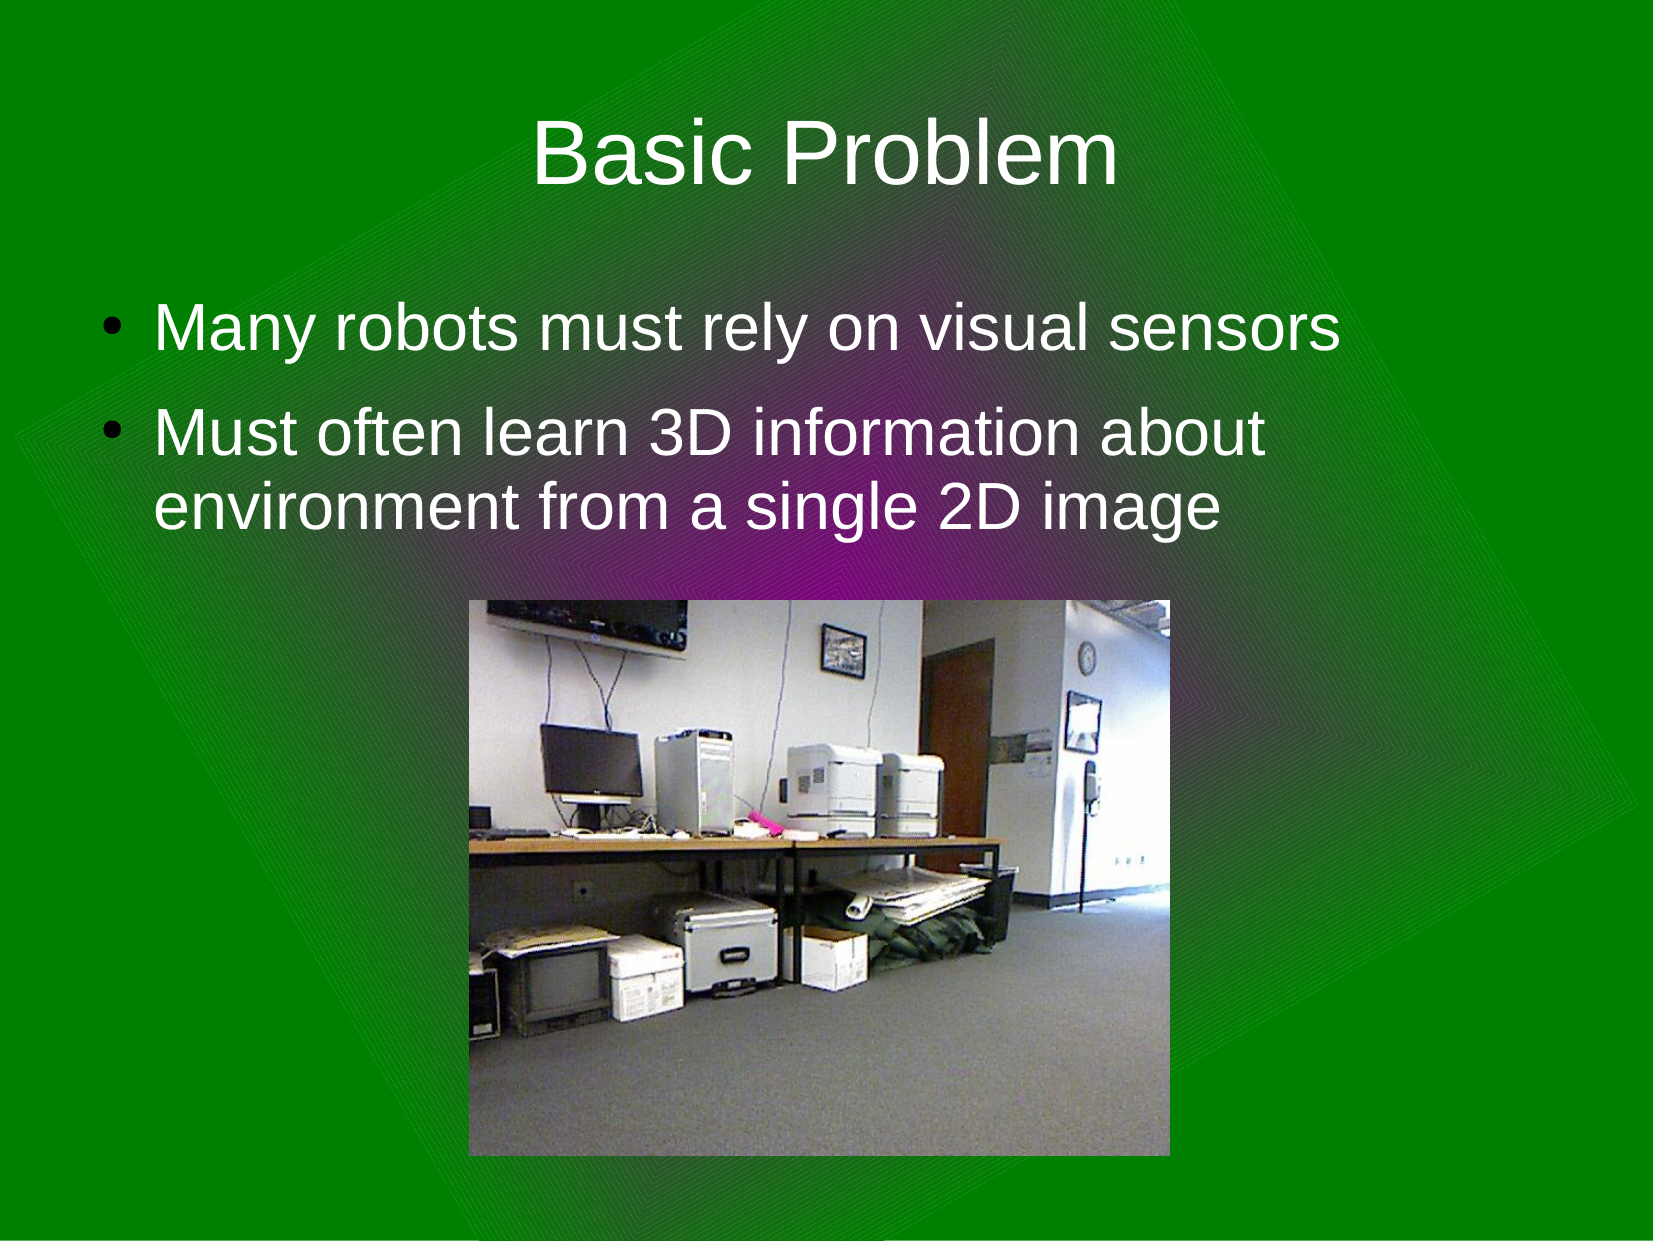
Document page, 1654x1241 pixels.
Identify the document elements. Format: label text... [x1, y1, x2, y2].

list Many robots must rely on visual sensors Must often learn 3D information about environment from a single 2D image [82, 290, 1571, 1010]
title Basic Problem [82, 49, 1571, 257]
picture [469, 600, 1170, 1156]
